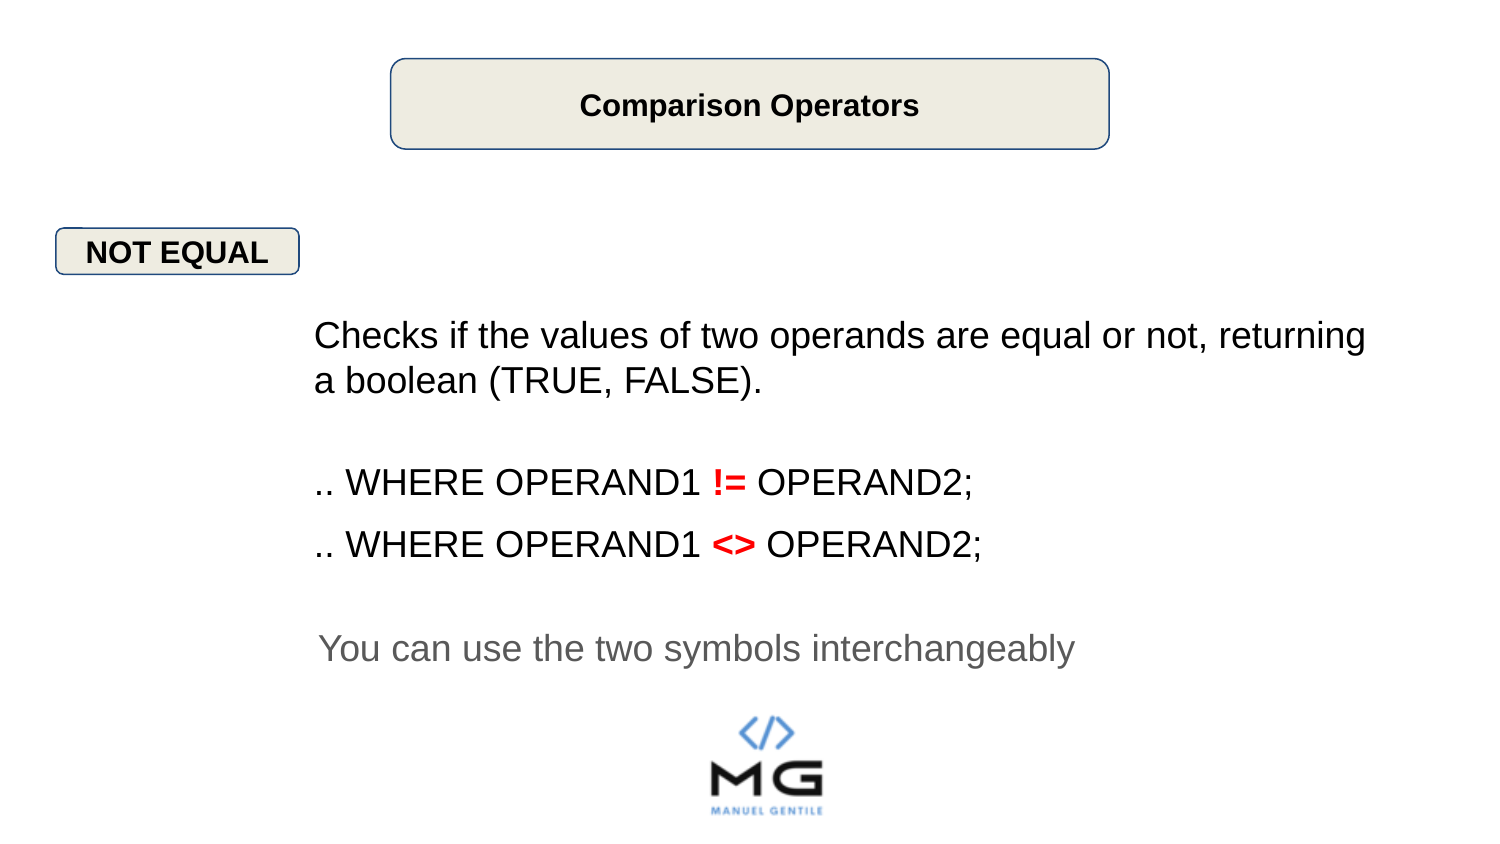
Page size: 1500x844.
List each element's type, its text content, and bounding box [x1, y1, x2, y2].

text_box Checks if the values of two operands are equal or not, returning a boolean (TRUE, FALSE). [298, 296, 1388, 366]
text_box Comparison Operators [390, 58, 1110, 150]
text_box You can use the two symbols interchangeably [303, 609, 1197, 679]
picture [688, 687, 846, 844]
text_box NOT EQUAL [55, 228, 299, 275]
text_box .. WHERE OPERAND1 != OPERAND2; [298, 442, 1066, 505]
text_box .. WHERE OPERAND1 <> OPERAND2; [298, 505, 1066, 575]
